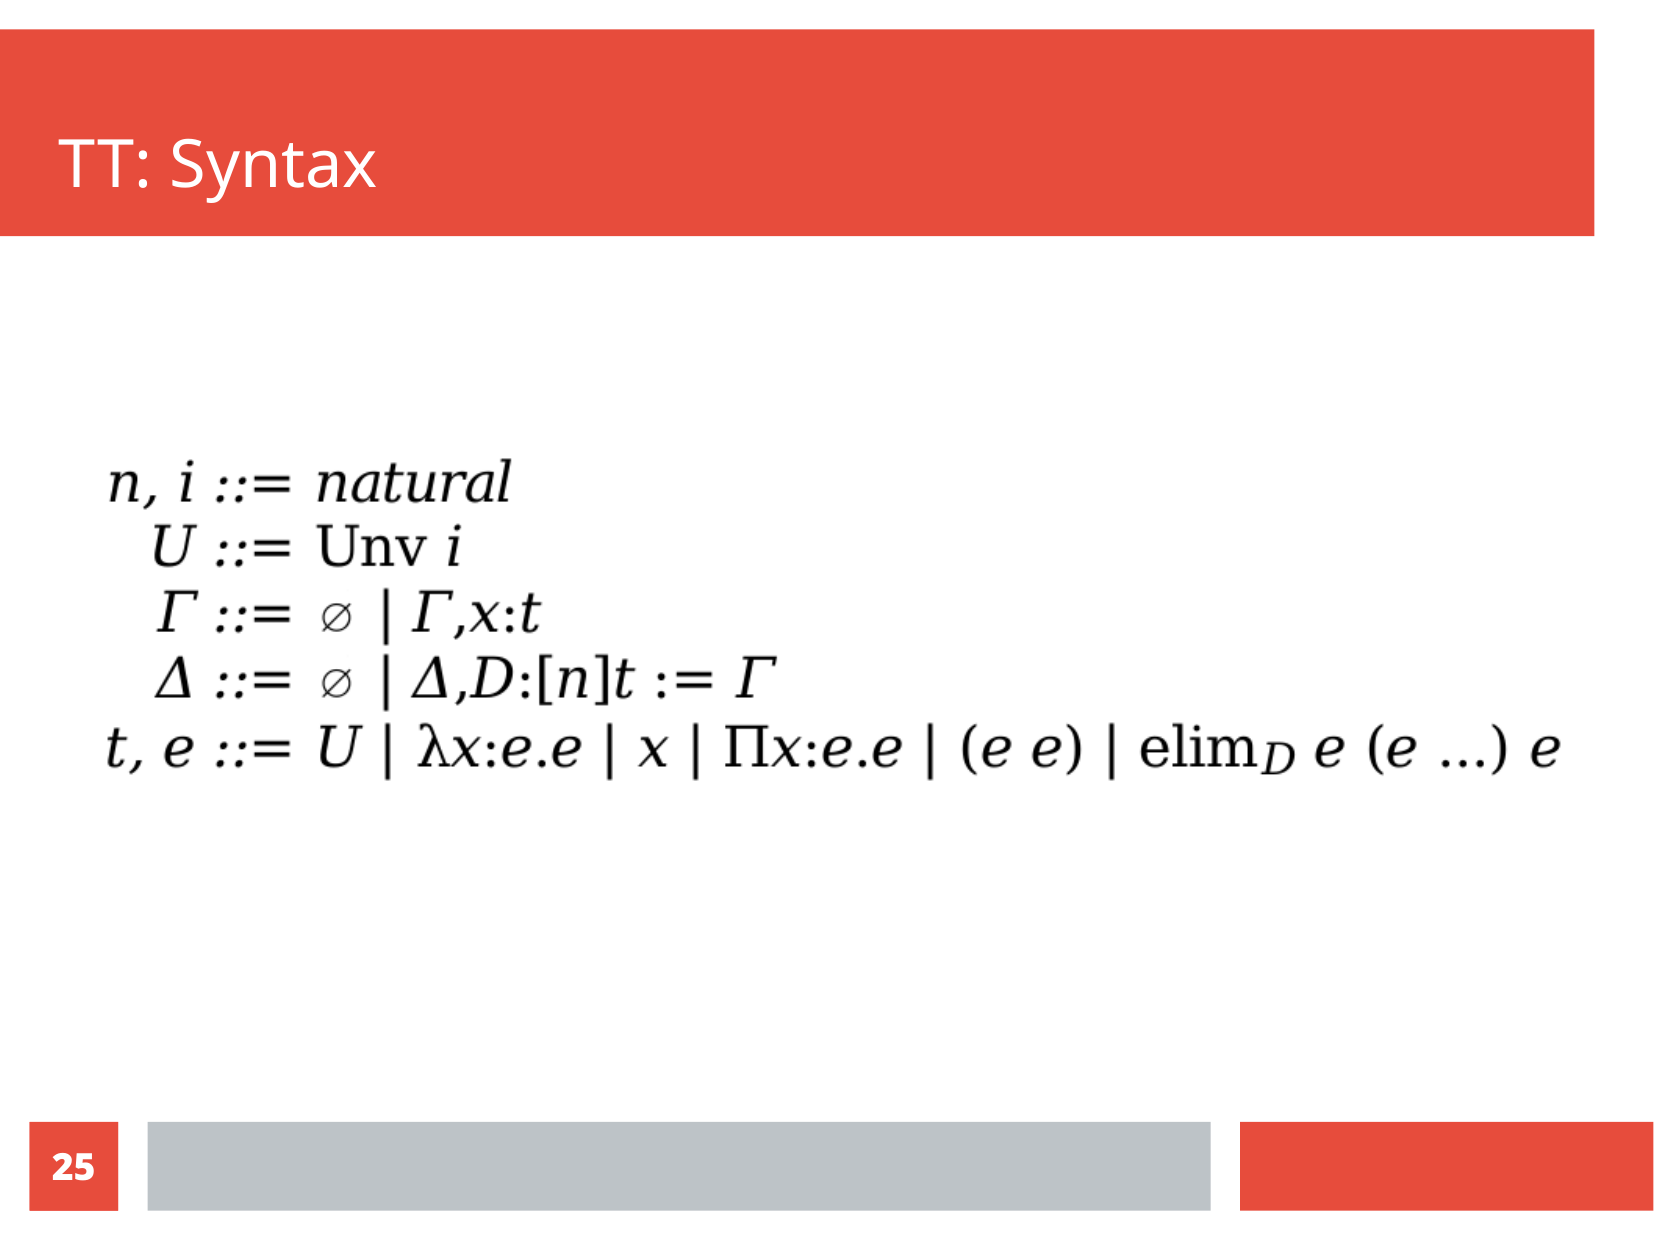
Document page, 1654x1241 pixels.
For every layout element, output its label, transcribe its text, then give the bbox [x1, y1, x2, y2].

title TT: Syntax [59, 59, 1595, 207]
picture [86, 458, 1570, 784]
